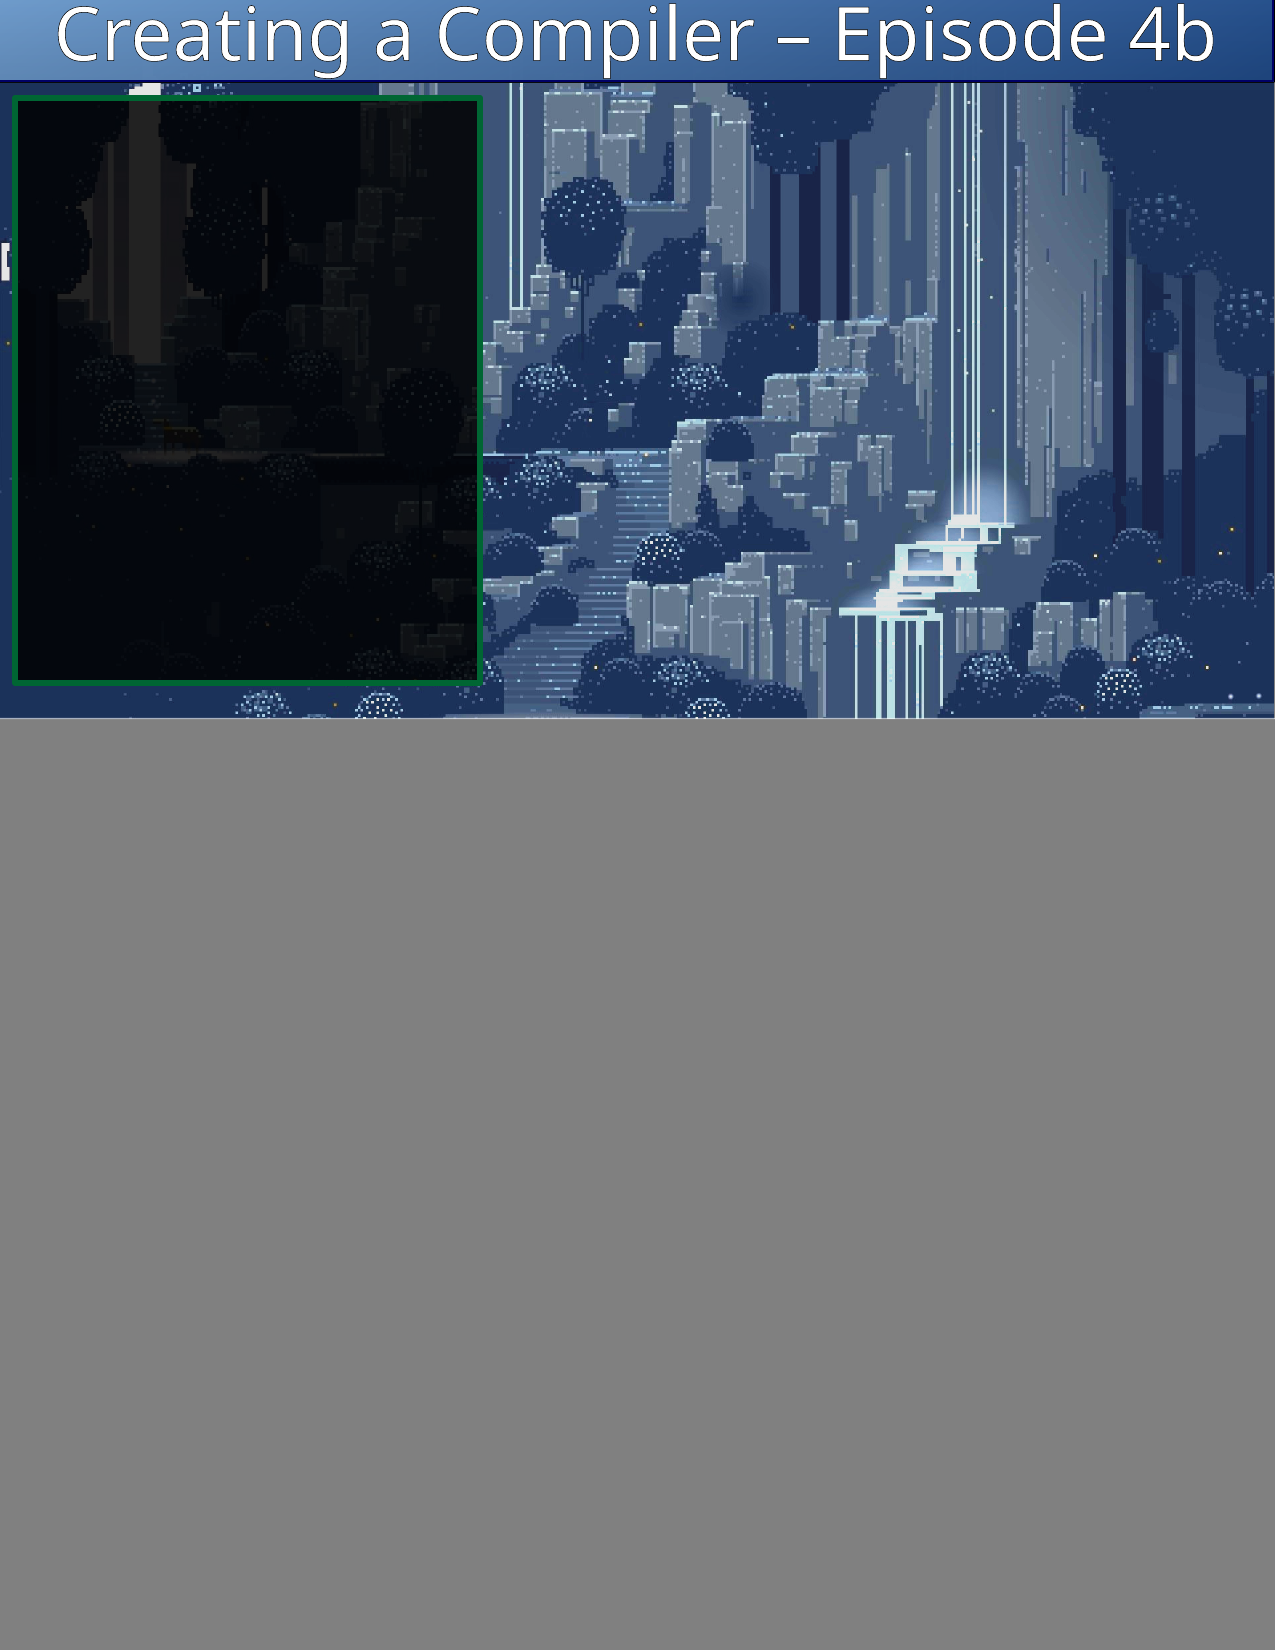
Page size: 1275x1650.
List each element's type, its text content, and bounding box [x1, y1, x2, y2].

title Creating a Compiler – Episode 4b [0, 0, 1274, 82]
picture [0, 83, 1274, 717]
text_box [15, 97, 481, 683]
